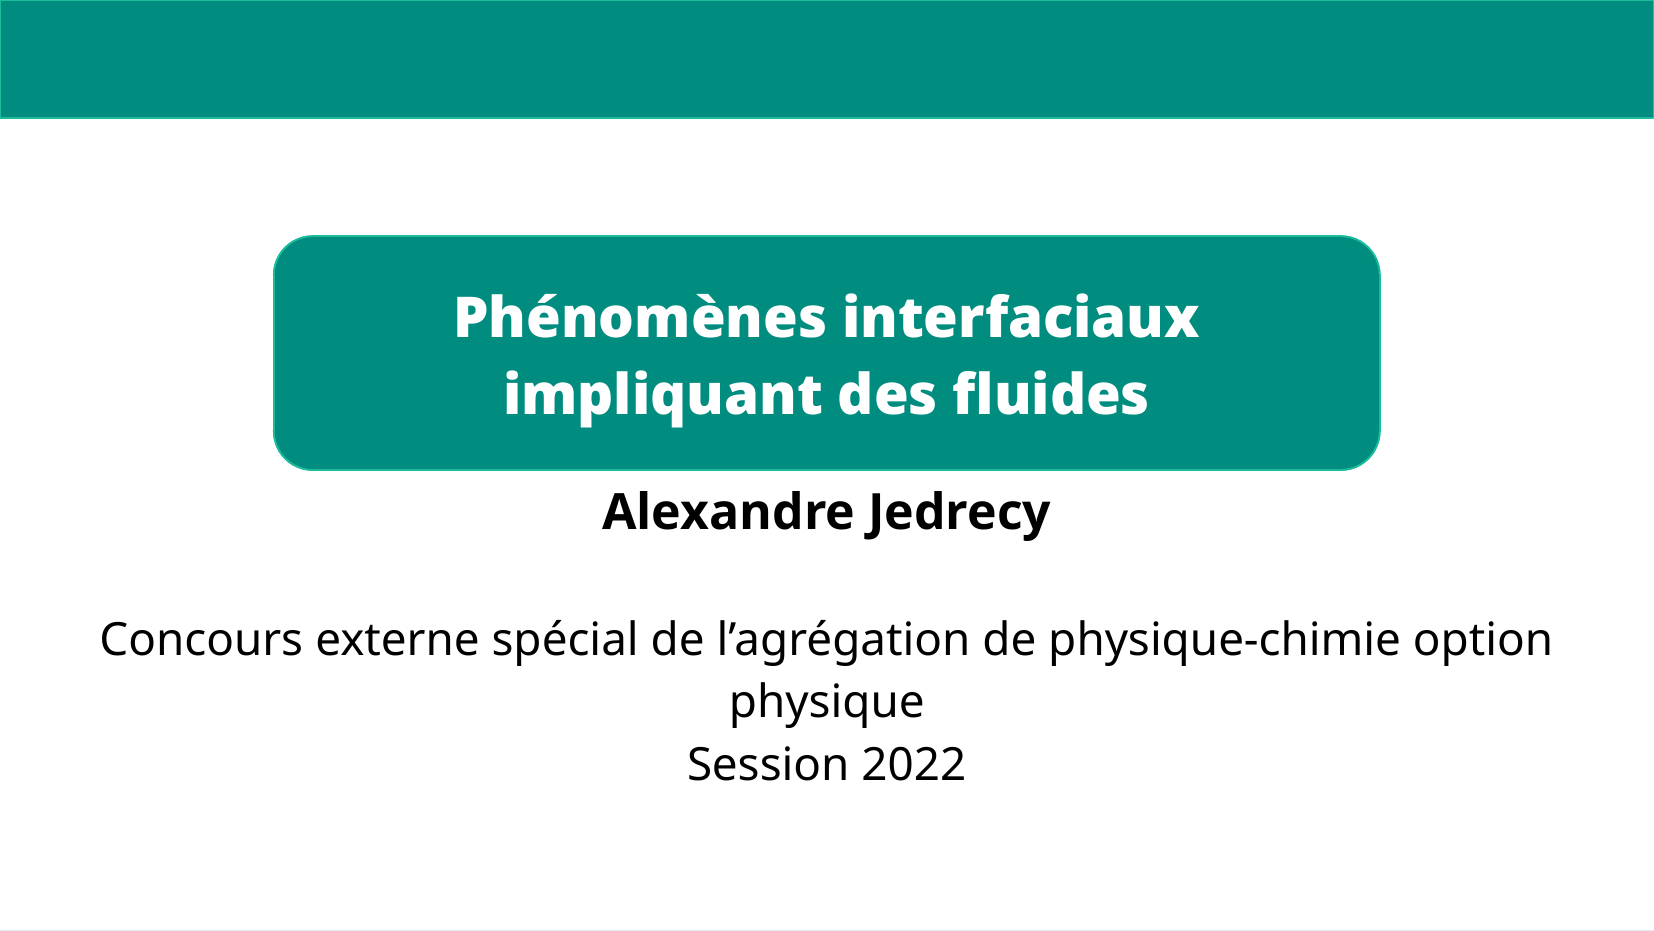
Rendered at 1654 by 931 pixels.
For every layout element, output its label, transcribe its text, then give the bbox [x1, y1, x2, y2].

text_box [273, 254, 284, 454]
title Phénomènes interfaciaux impliquant des fluides [284, 238, 1369, 470]
subtitle Alexandre Jedrecy Concours externe spécial de l’agrégation de physique-chimie option physique Session 2022 [59, 501, 1595, 768]
text_box [1369, 253, 1380, 453]
